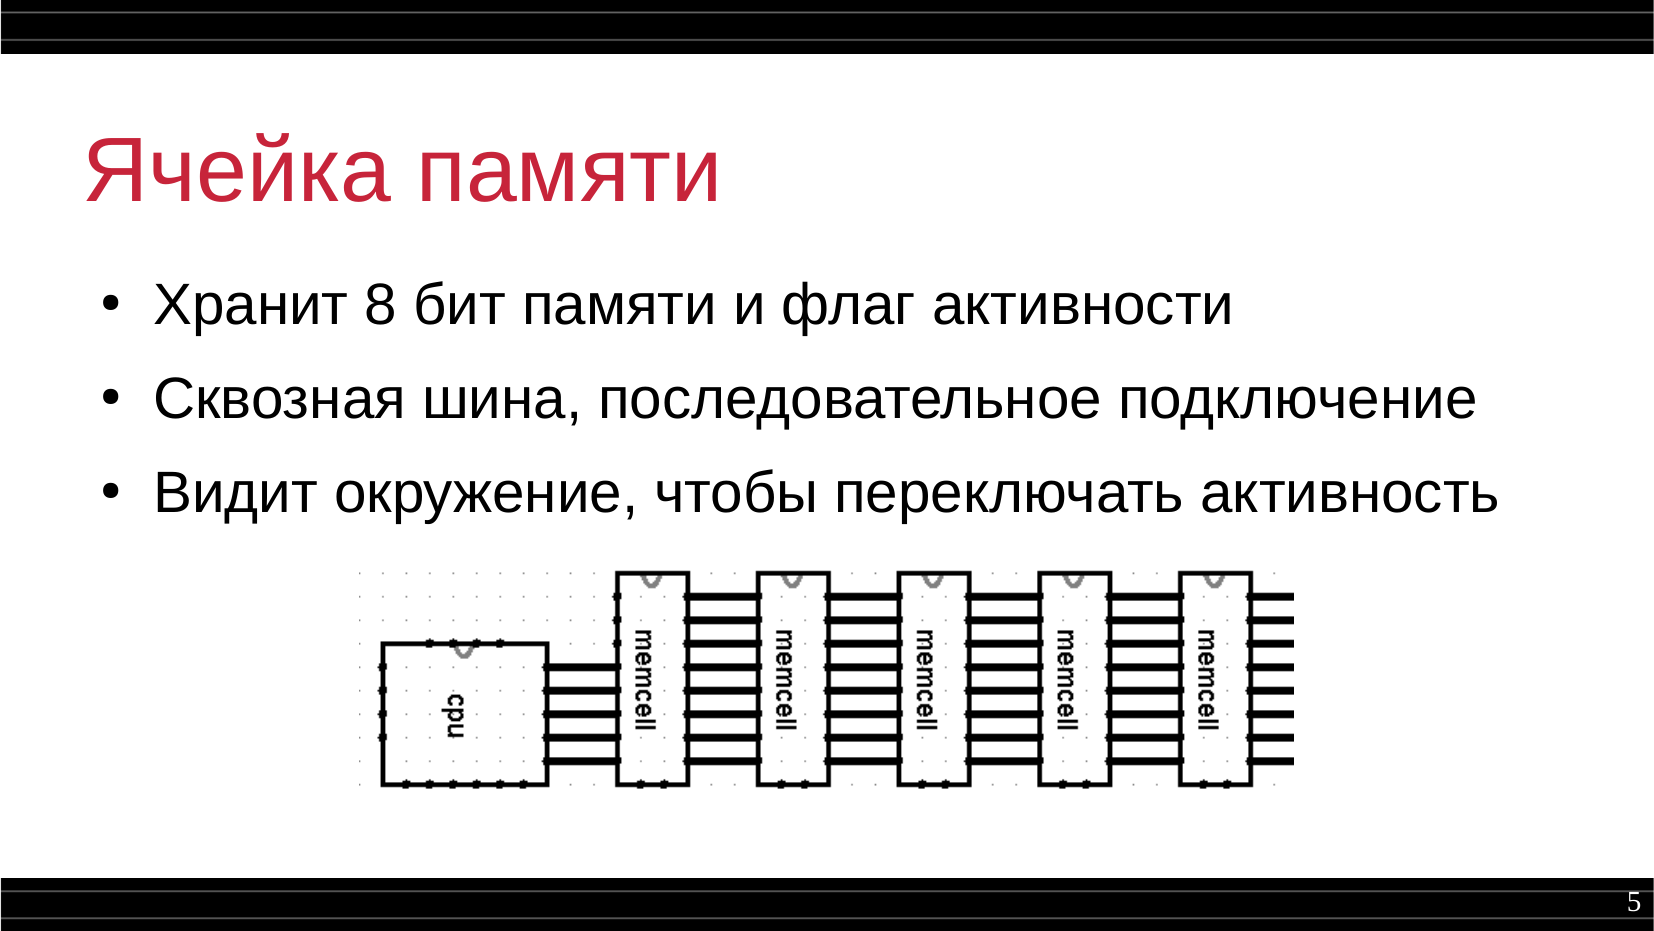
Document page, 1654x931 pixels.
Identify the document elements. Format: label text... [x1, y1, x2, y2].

list Хранит 8 бит памяти и флаг активности Сквозная шина, последовательное подключение Видит окружение, чтобы переключать активность [82, 271, 1571, 758]
picture [359, 554, 1294, 803]
picture [0, 878, 1654, 931]
picture [0, 0, 1654, 54]
title Ячейка памяти [82, 92, 1571, 248]
